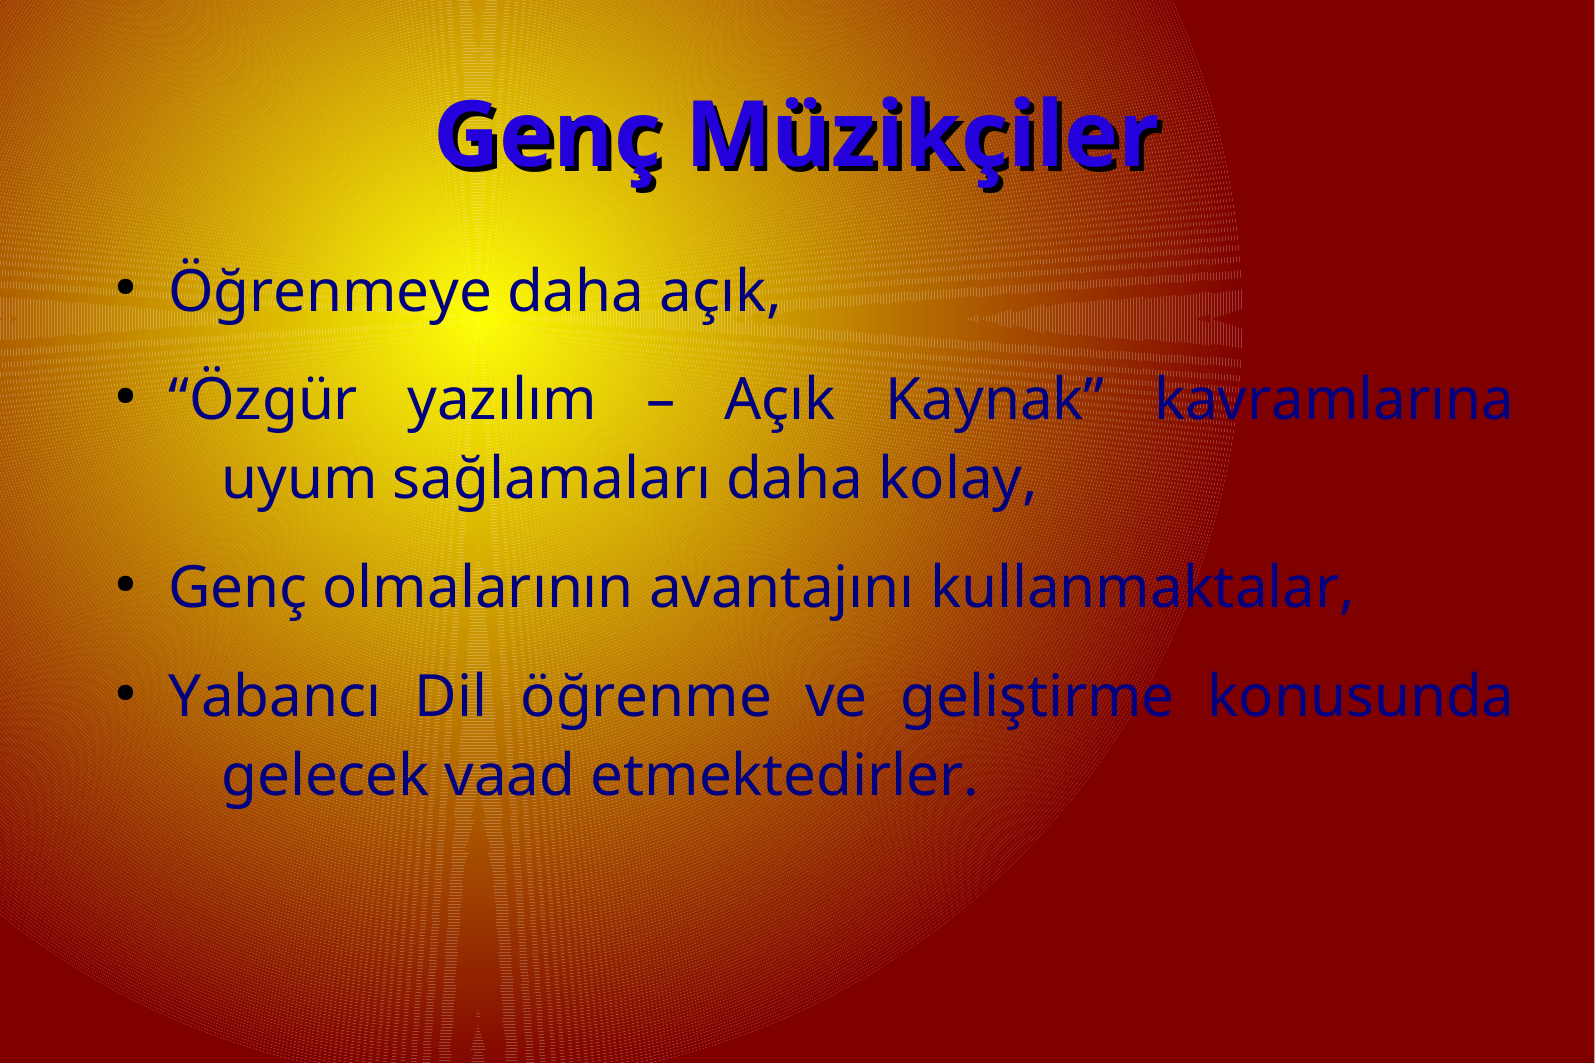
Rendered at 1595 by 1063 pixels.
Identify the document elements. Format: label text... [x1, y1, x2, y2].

list Öğrenmeye daha açık, “Özgür yazılım – Açık Kaynak” kavramlarına uyum sağlamaları daha kolay, Genç olmalarının avantajını kullanmaktalar, Yabancı Dil öğrenme ve geliştirme konusunda gelecek vaad etmektedirler. [79, 248, 1515, 951]
title Genç Müzikçiler [79, 42, 1515, 220]
